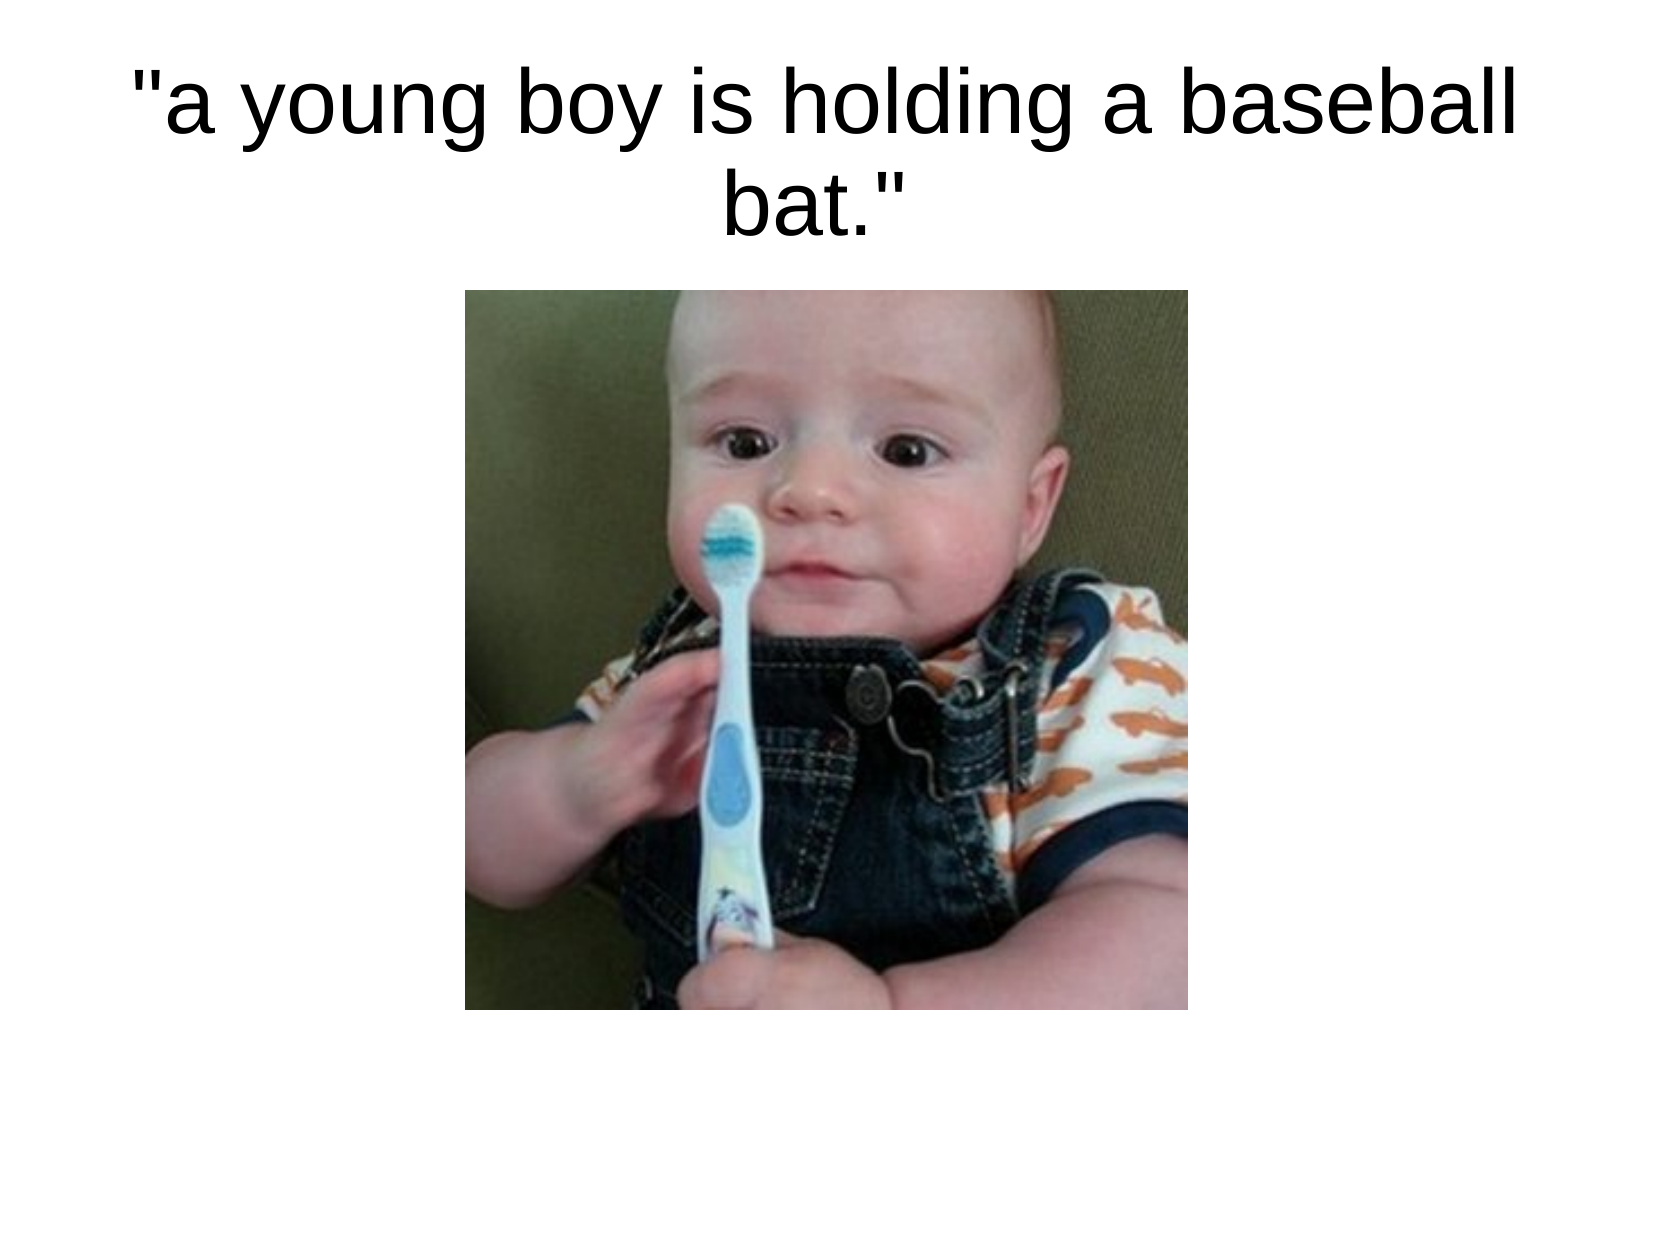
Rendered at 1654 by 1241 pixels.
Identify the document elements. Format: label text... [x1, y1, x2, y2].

title "a young boy is holding a baseball bat." [82, 49, 1571, 257]
picture [465, 290, 1188, 1010]
